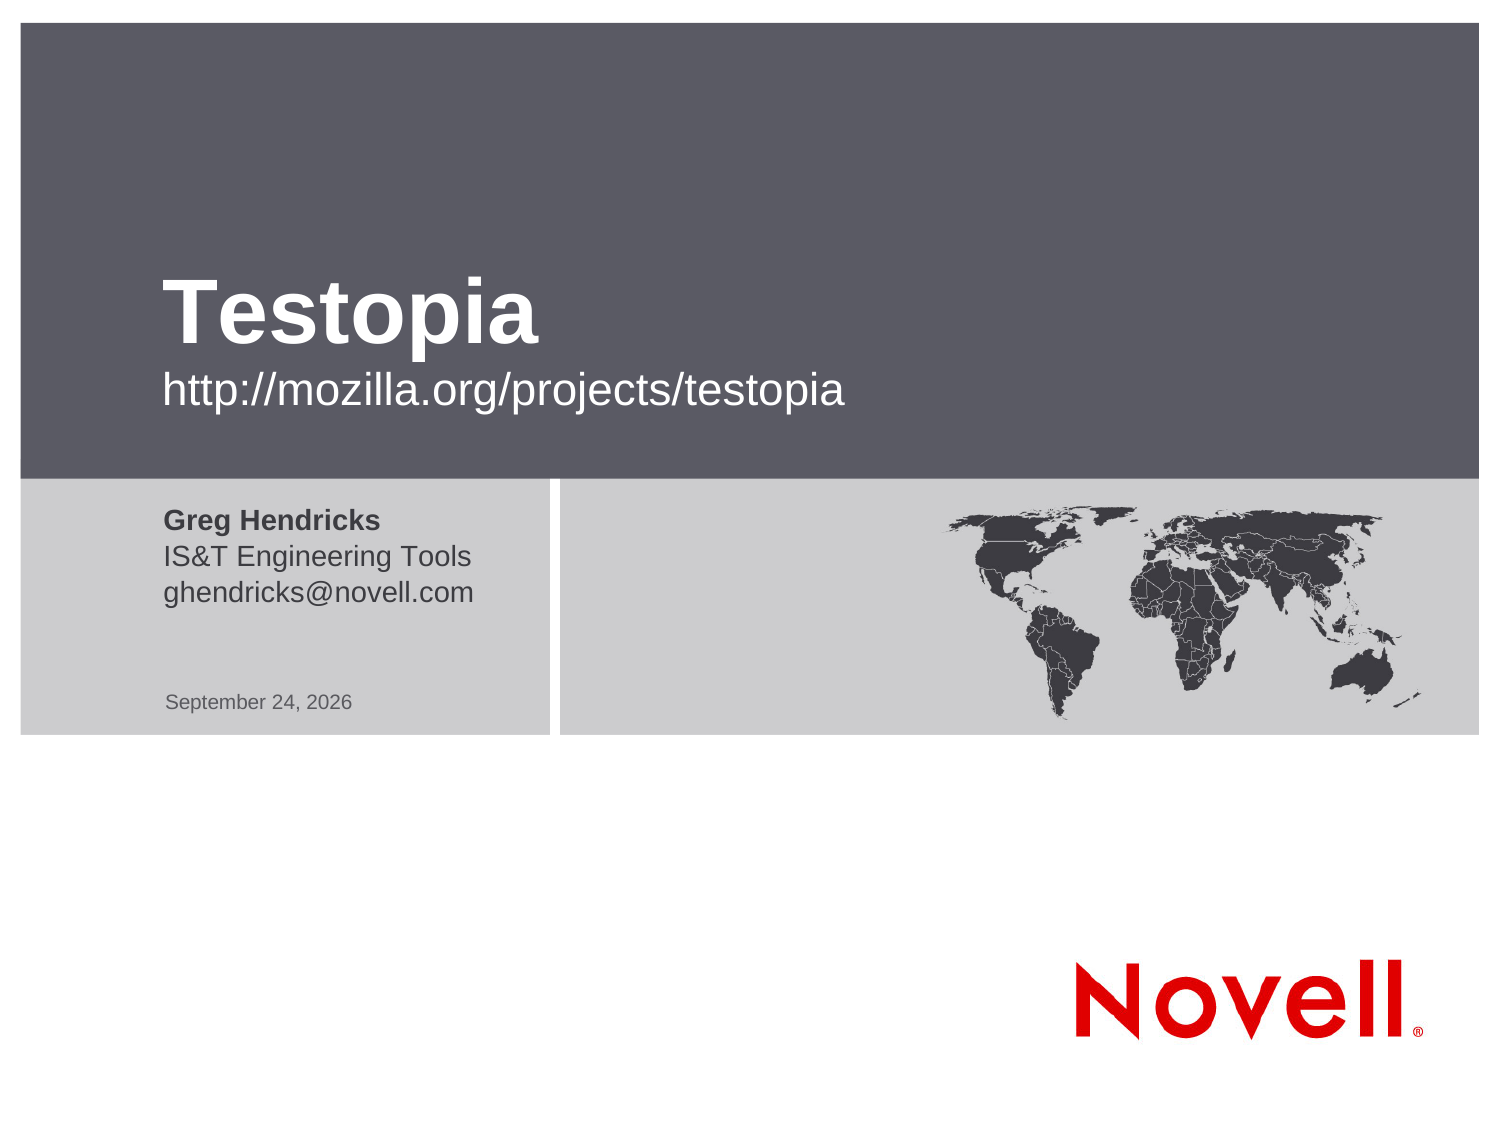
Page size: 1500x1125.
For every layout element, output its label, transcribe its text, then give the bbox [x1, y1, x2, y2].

title Testopia http://mozilla.org/projects/testopia [162, 164, 1476, 415]
picture [1066, 951, 1430, 1047]
picture [560, 479, 1479, 735]
picture [20, 479, 550, 735]
subtitle Greg Hendricks IS&T Engineering Tools ghendricks@novell.com [163, 501, 559, 672]
